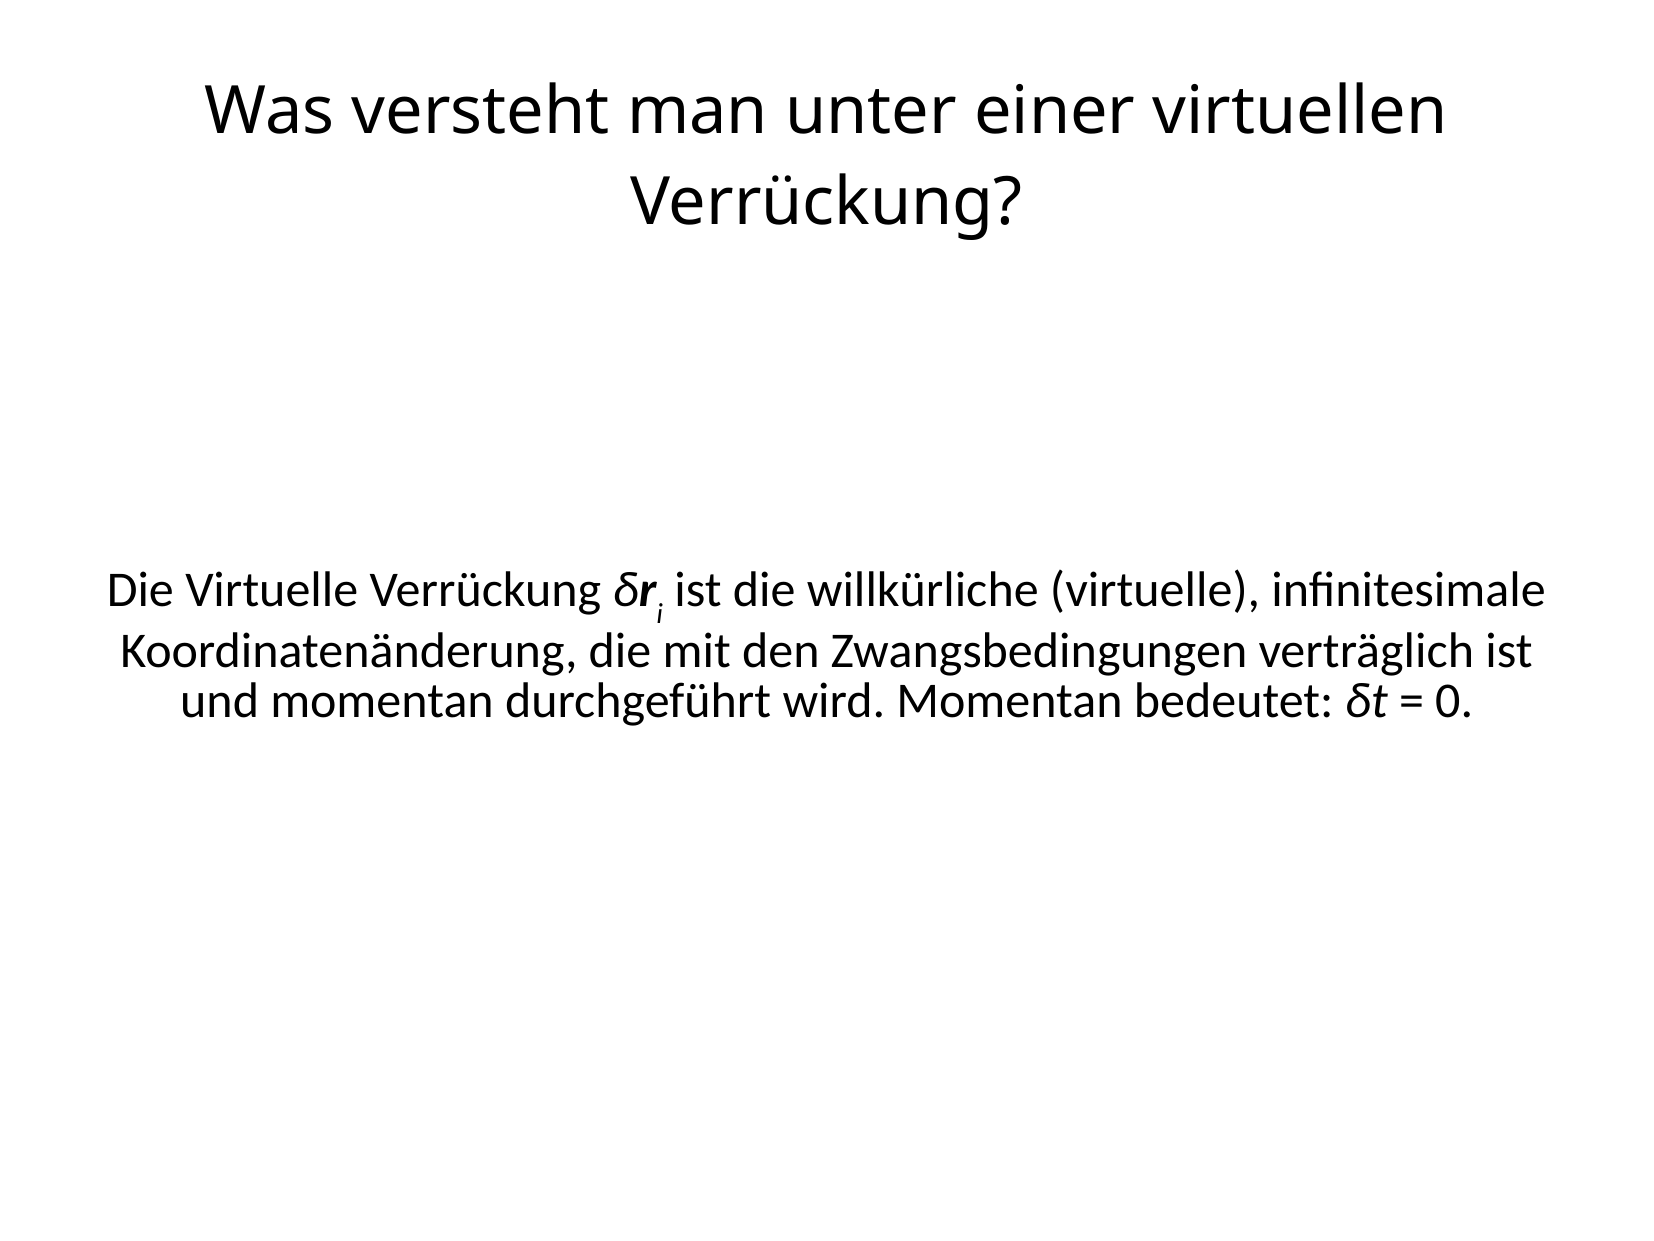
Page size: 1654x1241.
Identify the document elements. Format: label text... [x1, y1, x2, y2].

subtitle Die Virtuelle Verrückung δri ist die willkürliche (virtuelle), infinitesimale Koordinatenänderung, die mit den Zwangsbedingungen verträglich ist und momentan durchgeführt wird. Momentan bedeutet: δt = 0. [82, 290, 1571, 1010]
title Was versteht man unter einer virtuellen Verrückung? [82, 49, 1571, 257]
